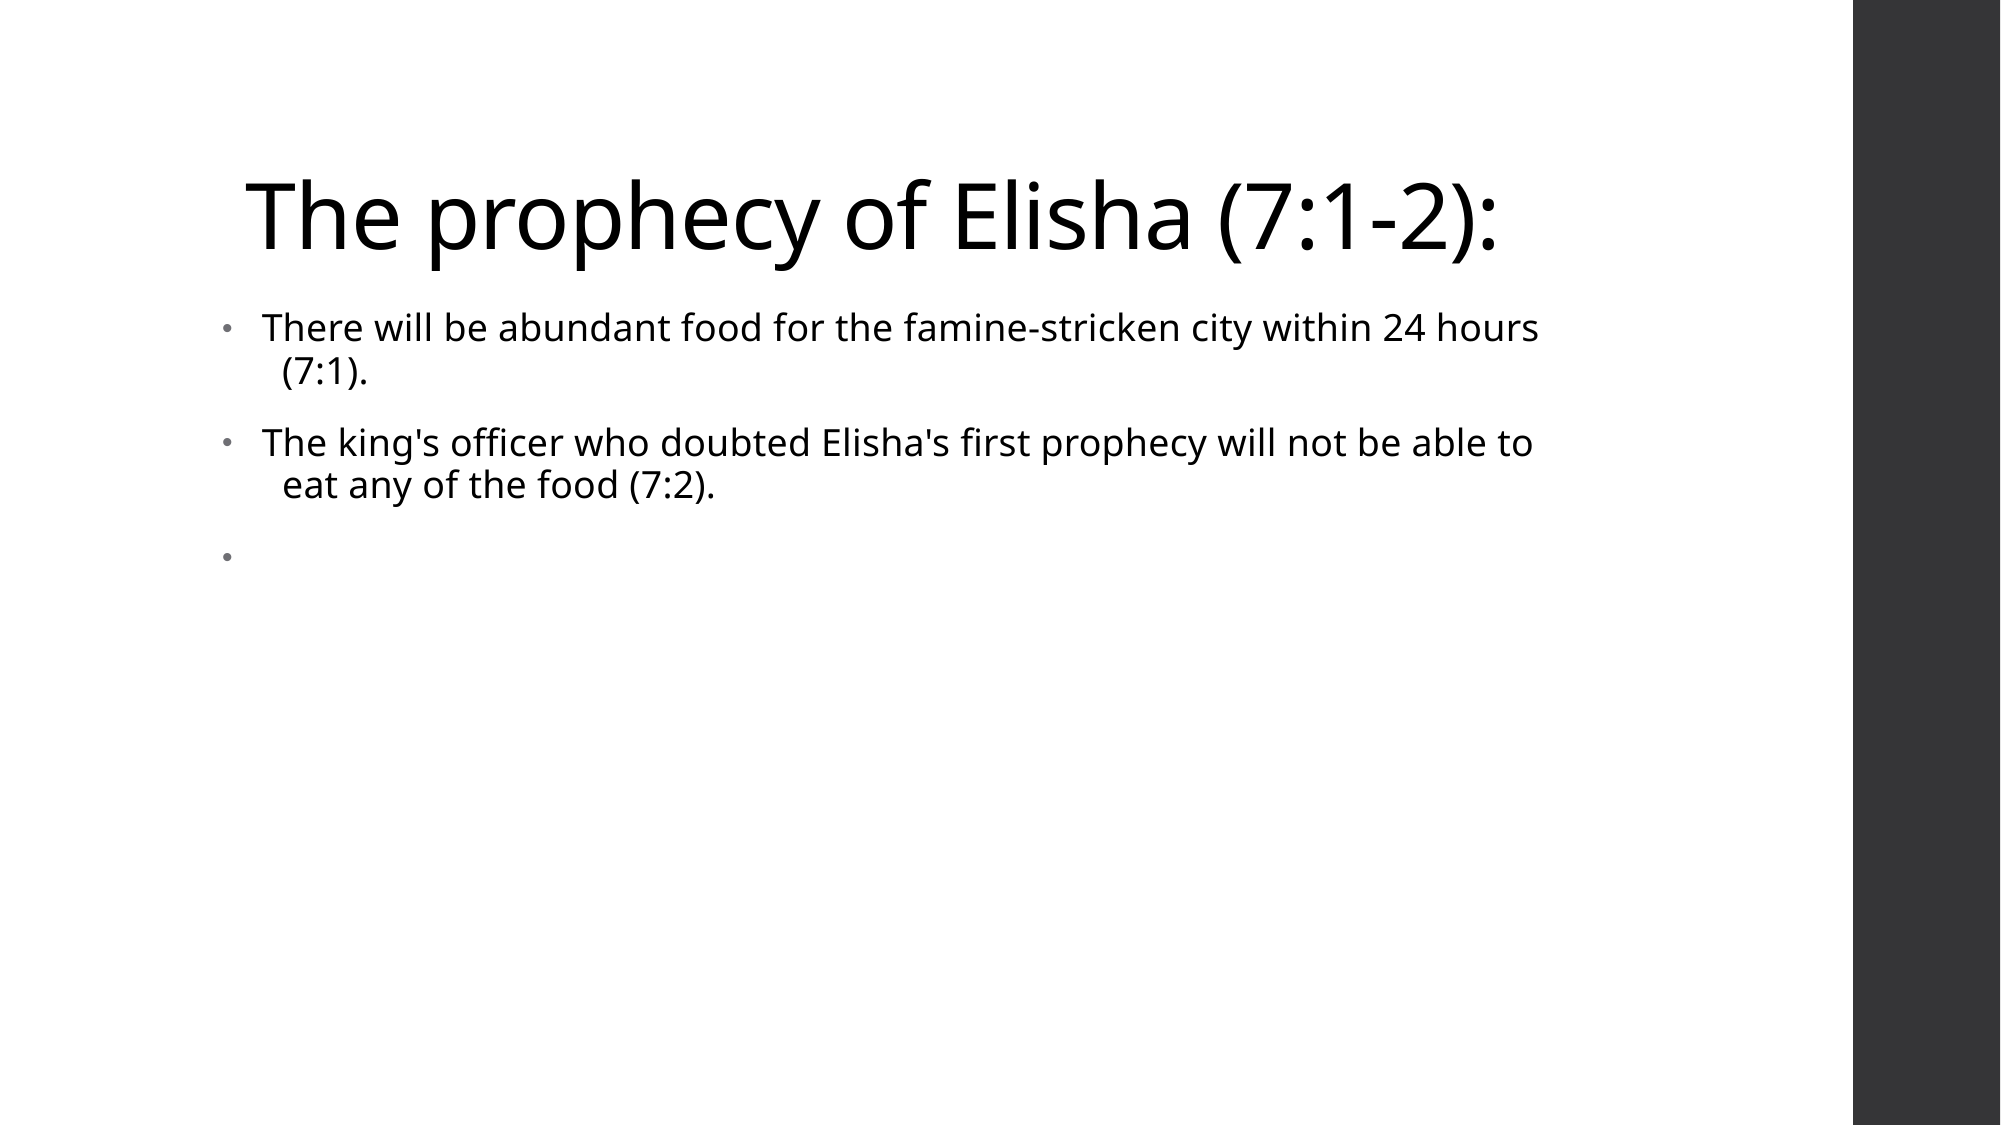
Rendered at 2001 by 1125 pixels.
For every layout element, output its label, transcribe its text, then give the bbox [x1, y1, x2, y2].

list There will be abundant food for the famine-stricken city within 24 hours (7:1). The king's officer who doubted Elisha's first prophecy will not be able to eat any of the food (7:2). [206, 299, 1617, 1014]
title The prophecy of Elisha (7:1-2): [206, 60, 1797, 278]
